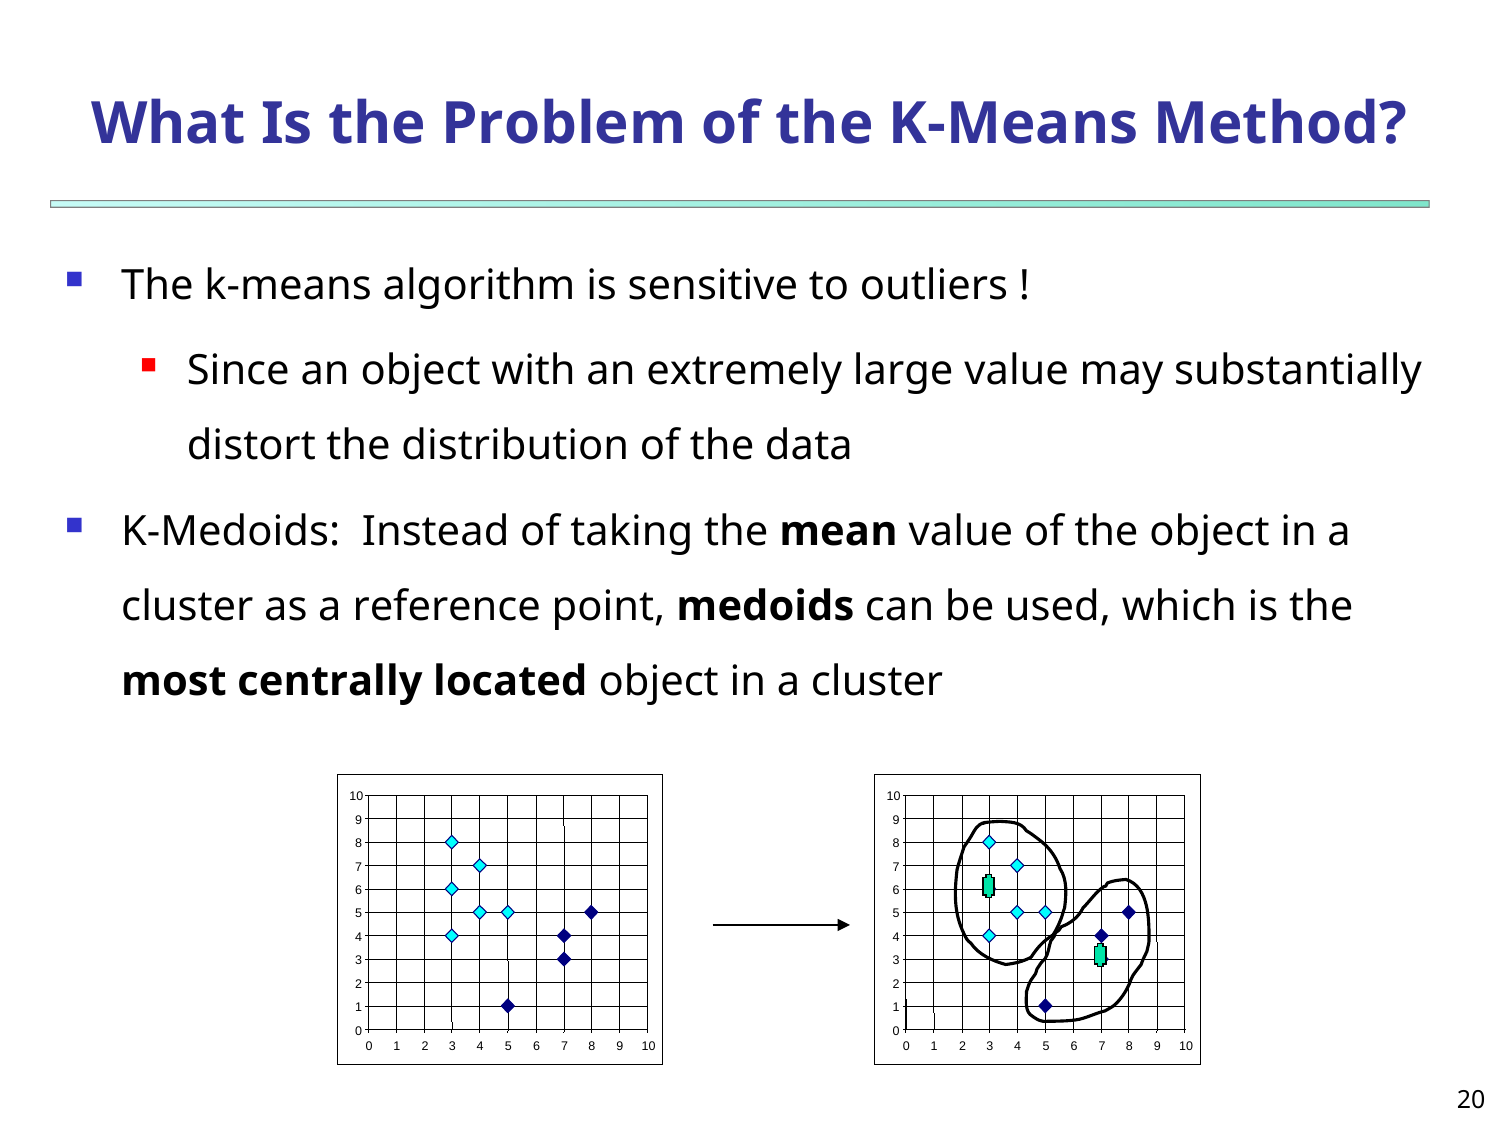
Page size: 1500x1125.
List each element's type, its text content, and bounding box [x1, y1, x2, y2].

text_box 1 [393, 1038, 401, 1054]
text_box 8 [355, 835, 363, 851]
text_box 8 [1125, 1038, 1133, 1054]
title What Is the Problem of the K-Means Method? [0, 49, 1500, 163]
text_box 0 [355, 1022, 363, 1038]
text_box 4 [892, 928, 900, 945]
text_box 2 [892, 975, 900, 991]
text_box 1 [892, 998, 900, 1015]
text_box 10 [1179, 1038, 1194, 1054]
text_box 3 [892, 952, 900, 968]
text_box 1 [930, 1038, 938, 1054]
text_box 18 [1187, 1062, 1500, 1125]
list The k-means algorithm is sensitive to outliers ! Since an object with an extremely large value may substantially distort the distribution of the data K-Medoids: Instead of taking the mean value of the object in a cluster as a reference point, medoids can be used, which is the most centrally located object in a cluster [50, 224, 1450, 976]
text_box 3 [355, 952, 363, 968]
text_box 4 [476, 1038, 484, 1054]
text_box 5 [505, 1038, 513, 1054]
text_box 3 [986, 1038, 994, 1054]
text_box 9 [355, 812, 363, 828]
text_box 7 [892, 858, 900, 874]
text_box 10 [641, 1038, 656, 1054]
text_box 7 [1098, 1038, 1106, 1054]
text_box 2 [355, 975, 363, 991]
text_box 9 [616, 1038, 624, 1054]
text_box [338, 775, 662, 1064]
text_box 0 [902, 1038, 911, 1054]
text_box 9 [1153, 1038, 1162, 1054]
text_box 4 [1014, 1038, 1022, 1054]
text_box 6 [355, 881, 363, 897]
text_box [875, 775, 1200, 1064]
text_box 1 [355, 998, 363, 1015]
text_box 7 [561, 1038, 569, 1054]
text_box 4 [355, 928, 363, 945]
text_box 10 [349, 788, 364, 804]
text_box 10 [886, 788, 901, 804]
text_box 6 [1070, 1038, 1078, 1054]
text_box 6 [892, 881, 900, 897]
text_box 8 [588, 1038, 596, 1054]
text_box 2 [421, 1038, 429, 1054]
text_box 9 [892, 812, 900, 828]
text_box 5 [355, 905, 363, 921]
text_box 0 [892, 1022, 900, 1038]
text_box 3 [448, 1038, 457, 1054]
text_box 8 [892, 835, 900, 851]
text_box 2 [959, 1038, 967, 1054]
text_box 5 [892, 905, 900, 921]
text_box 5 [1042, 1038, 1050, 1054]
text_box 6 [533, 1038, 541, 1054]
text_box 0 [365, 1038, 373, 1054]
text_box 7 [355, 858, 363, 874]
